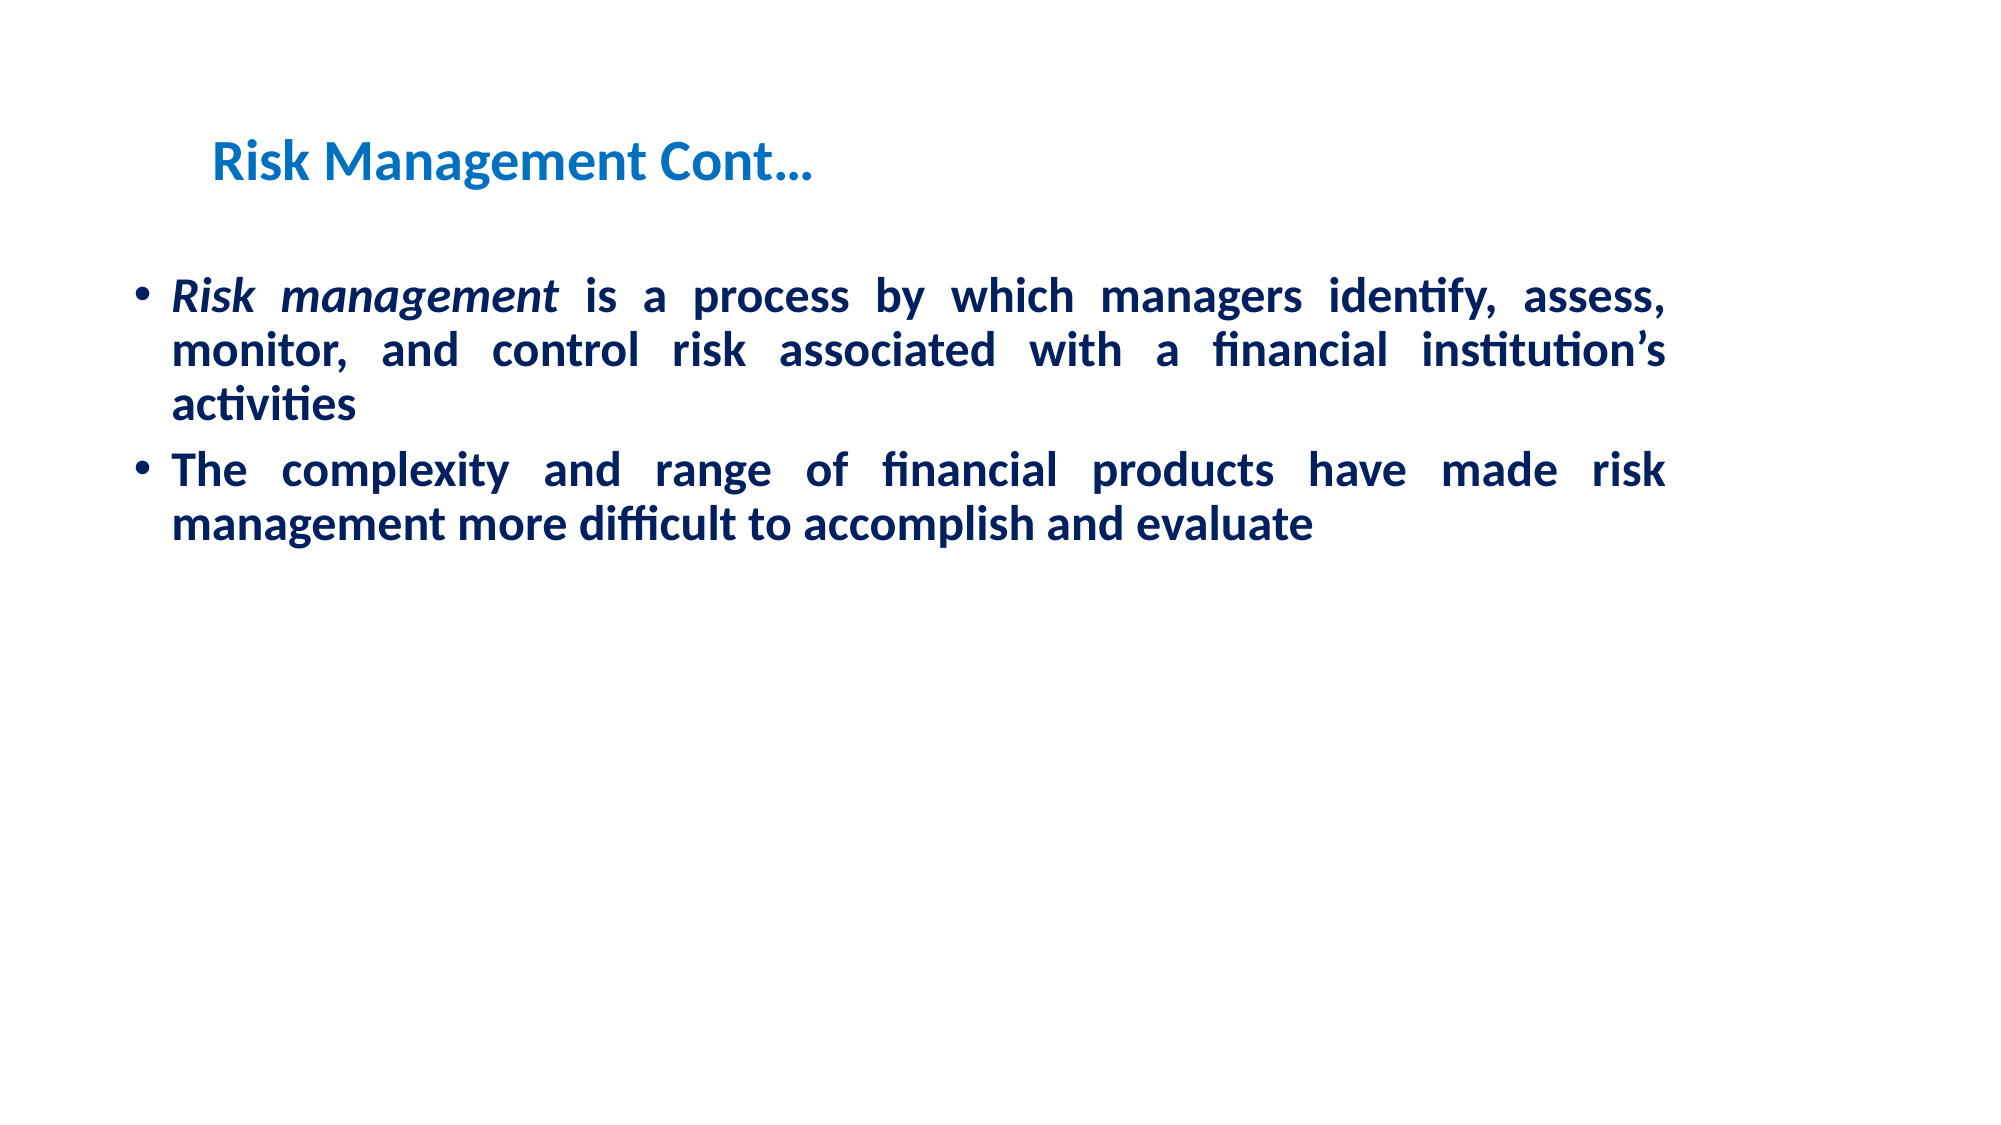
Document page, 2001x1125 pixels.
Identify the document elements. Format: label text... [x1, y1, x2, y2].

list Risk management is a process by which managers identify, assess, monitor, and control risk associated with a financial institution’s activities The complexity and range of financial products have made risk management more difficult to accomplish and evaluate [118, 261, 1682, 856]
text_box Risk Management Cont… [197, 114, 1724, 200]
